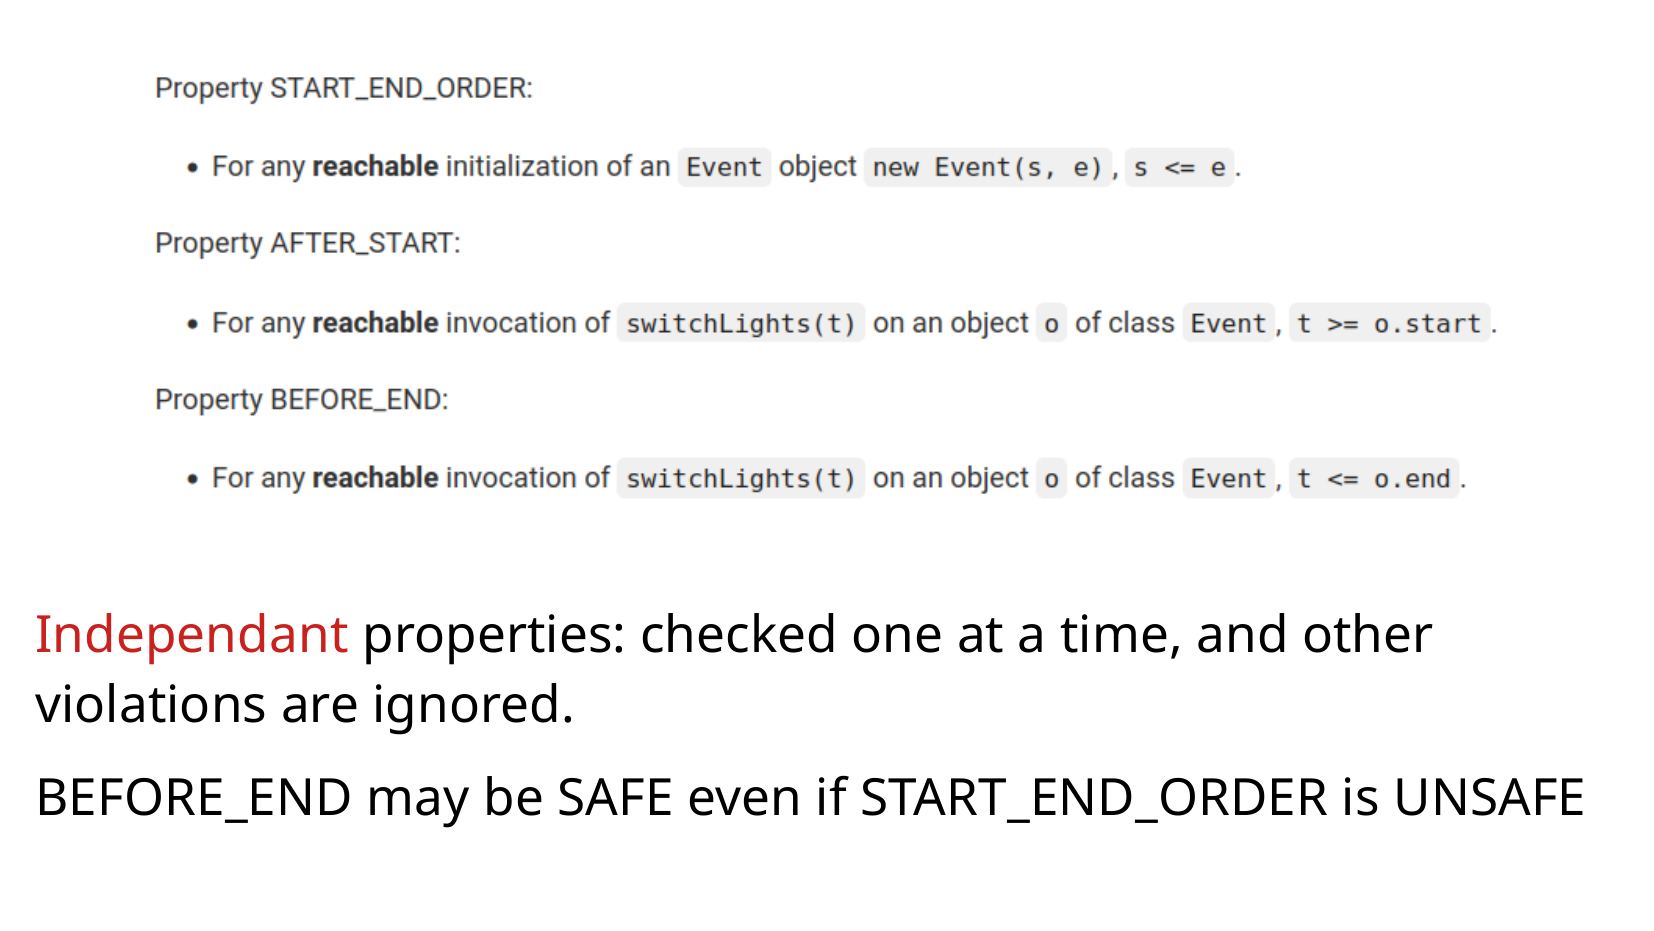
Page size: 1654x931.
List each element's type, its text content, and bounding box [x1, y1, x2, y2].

picture [123, 51, 1538, 520]
list Independant properties: checked one at a time, and other violations are ignored. BEFORE_END may be SAFE even if START_END_ORDER is UNSAFE [35, 597, 1618, 849]
